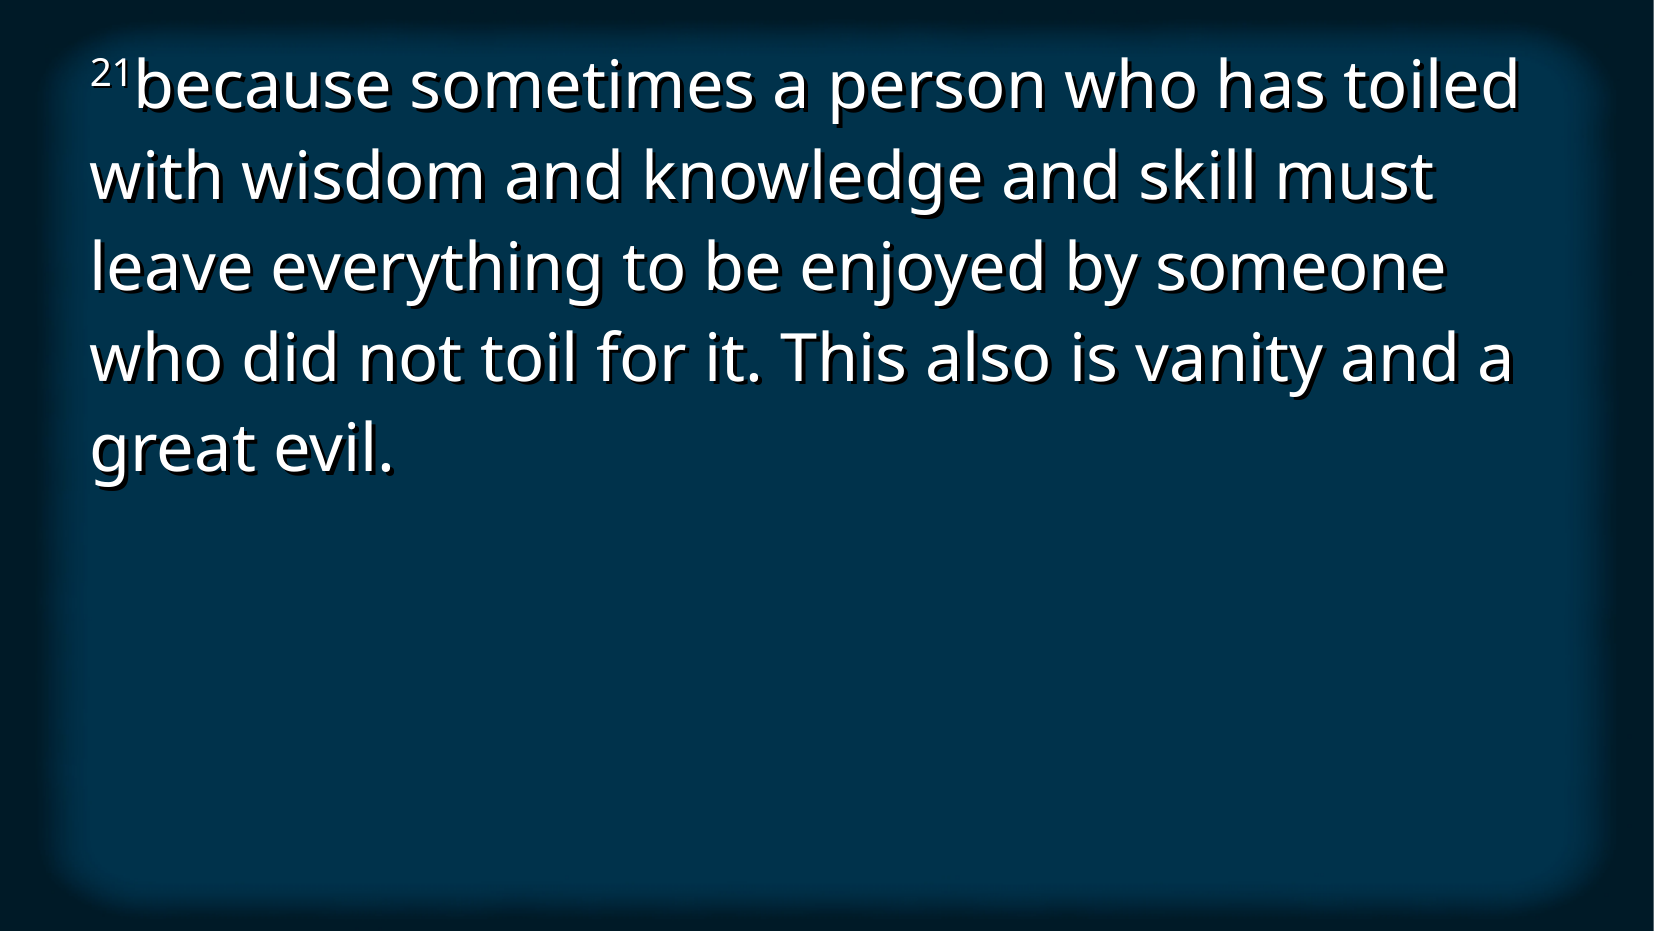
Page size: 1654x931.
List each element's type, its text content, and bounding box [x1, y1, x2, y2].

picture [0, 0, 1654, 931]
text_box 21because sometimes a person who has toiled with wisdom and knowledge and skill must leave everything to be enjoyed by someone who did not toil for it. This also is vanity and a great evil. [75, 30, 1576, 400]
